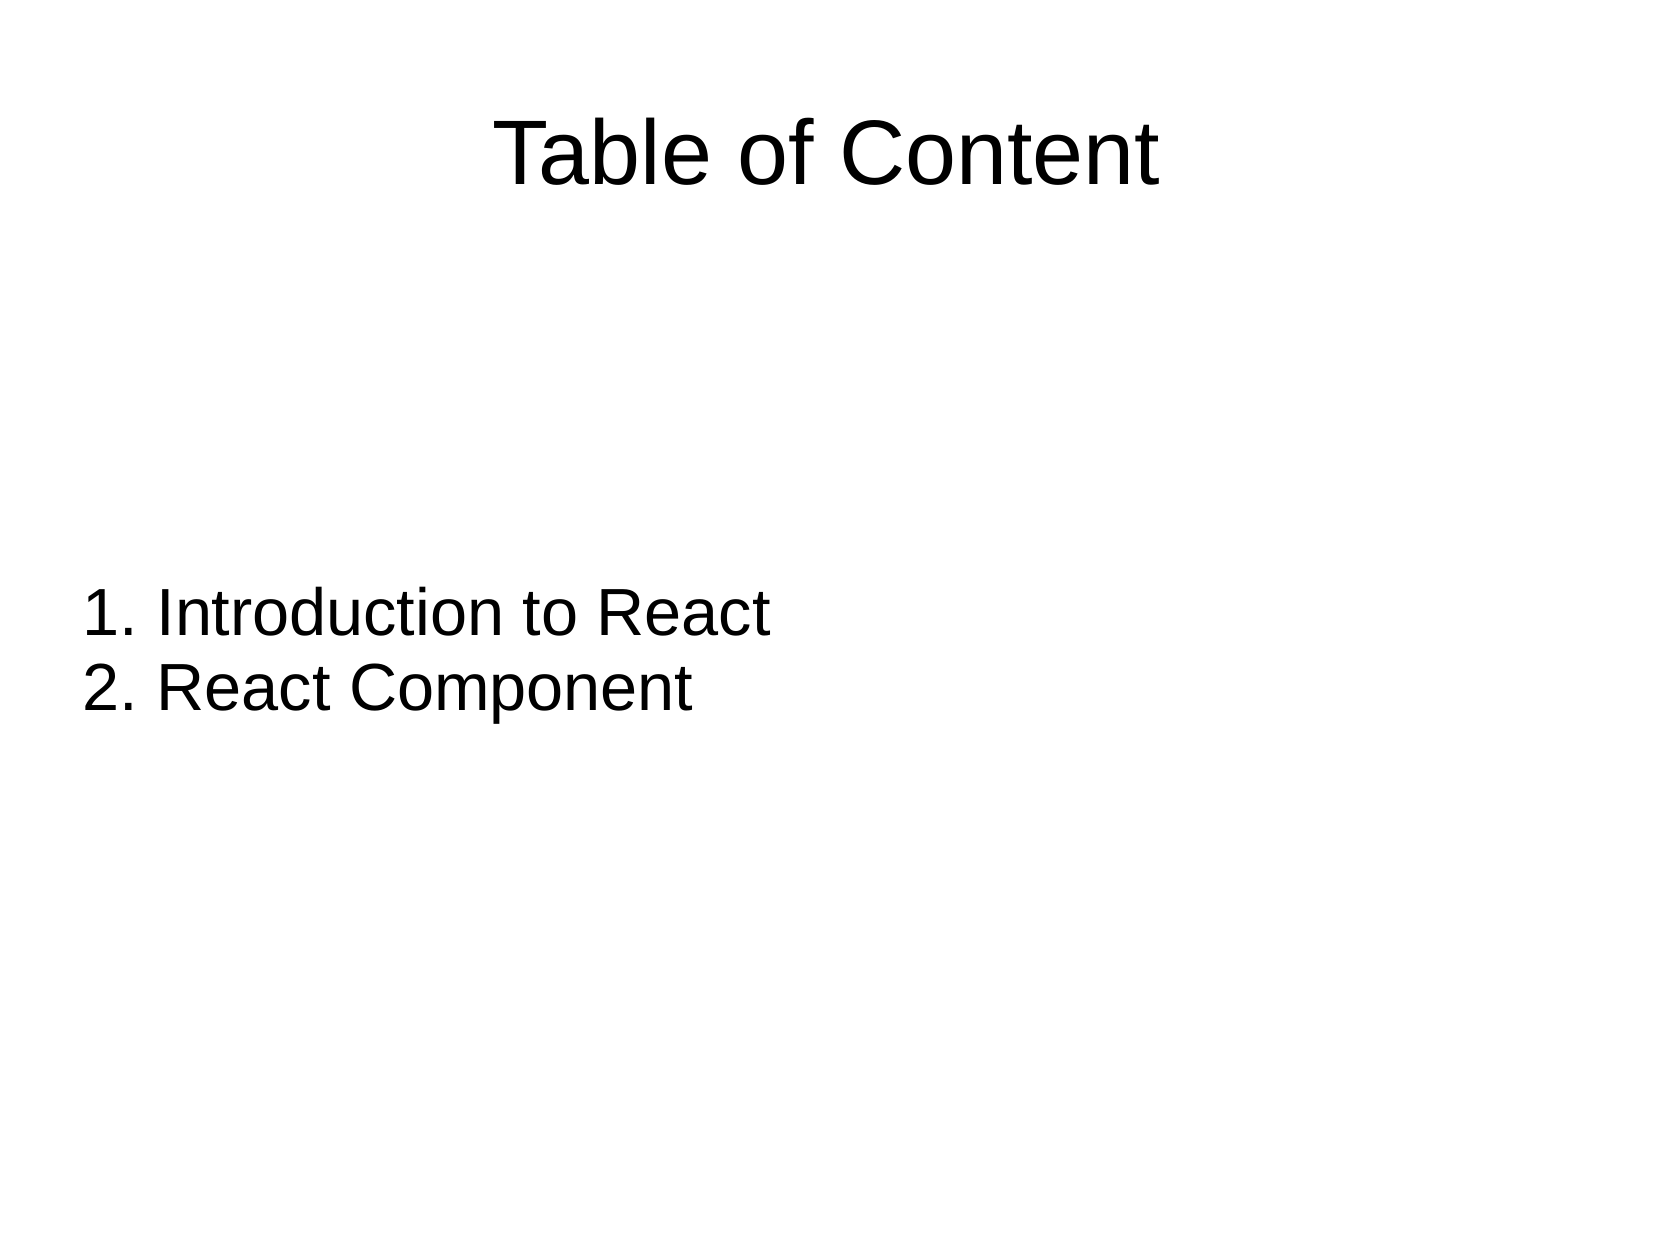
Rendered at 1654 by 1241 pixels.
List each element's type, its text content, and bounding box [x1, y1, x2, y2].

subtitle 1. Introduction to React 2. React Component [82, 290, 1571, 1010]
title Table of Content [82, 49, 1571, 257]
